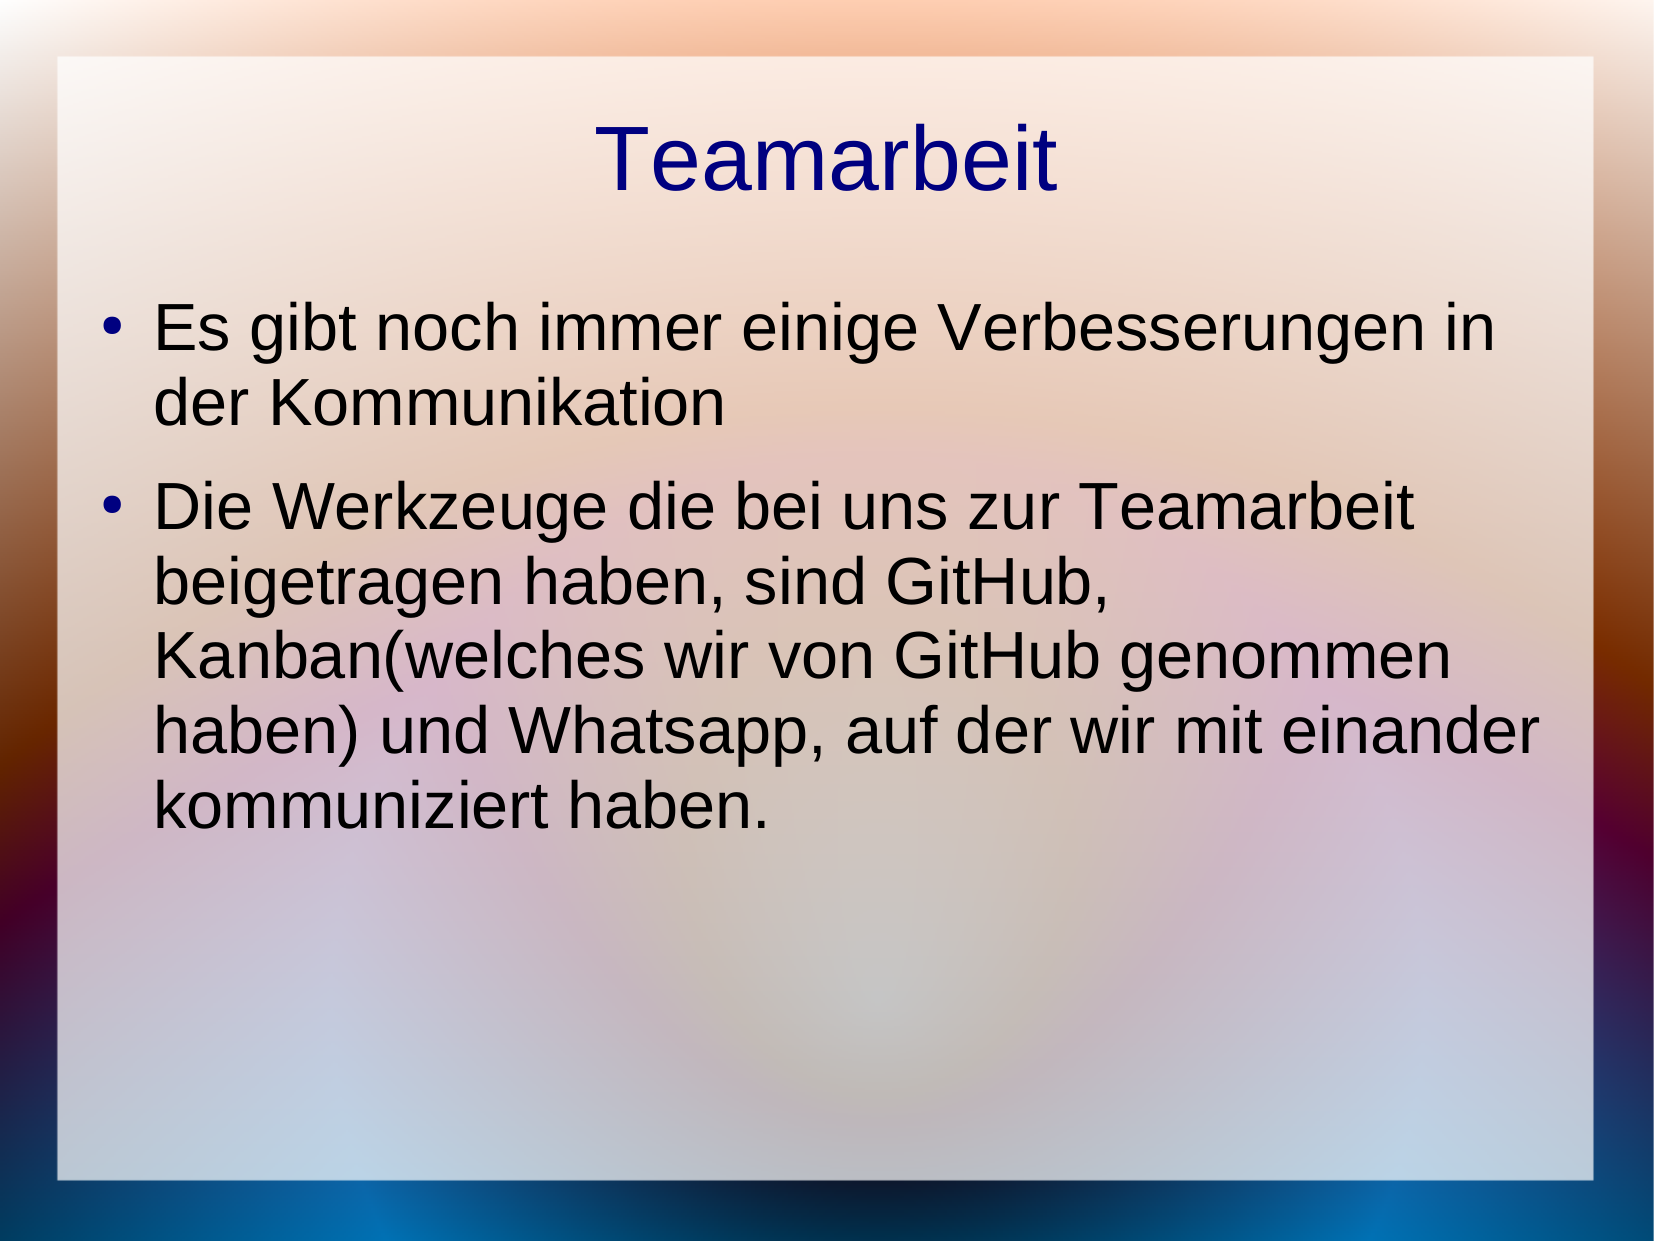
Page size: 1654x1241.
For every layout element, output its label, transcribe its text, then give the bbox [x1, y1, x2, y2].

picture [0, 0, 1654, 1241]
title Teamarbeit [82, 55, 1571, 263]
list Es gibt noch immer einige Verbesserungen in der Kommunikation Die Werkzeuge die bei uns zur Teamarbeit beigetragen haben, sind GitHub, Kanban(welches wir von GitHub genommen haben) und Whatsapp, auf der wir mit einander kommuniziert haben. [82, 290, 1571, 1034]
